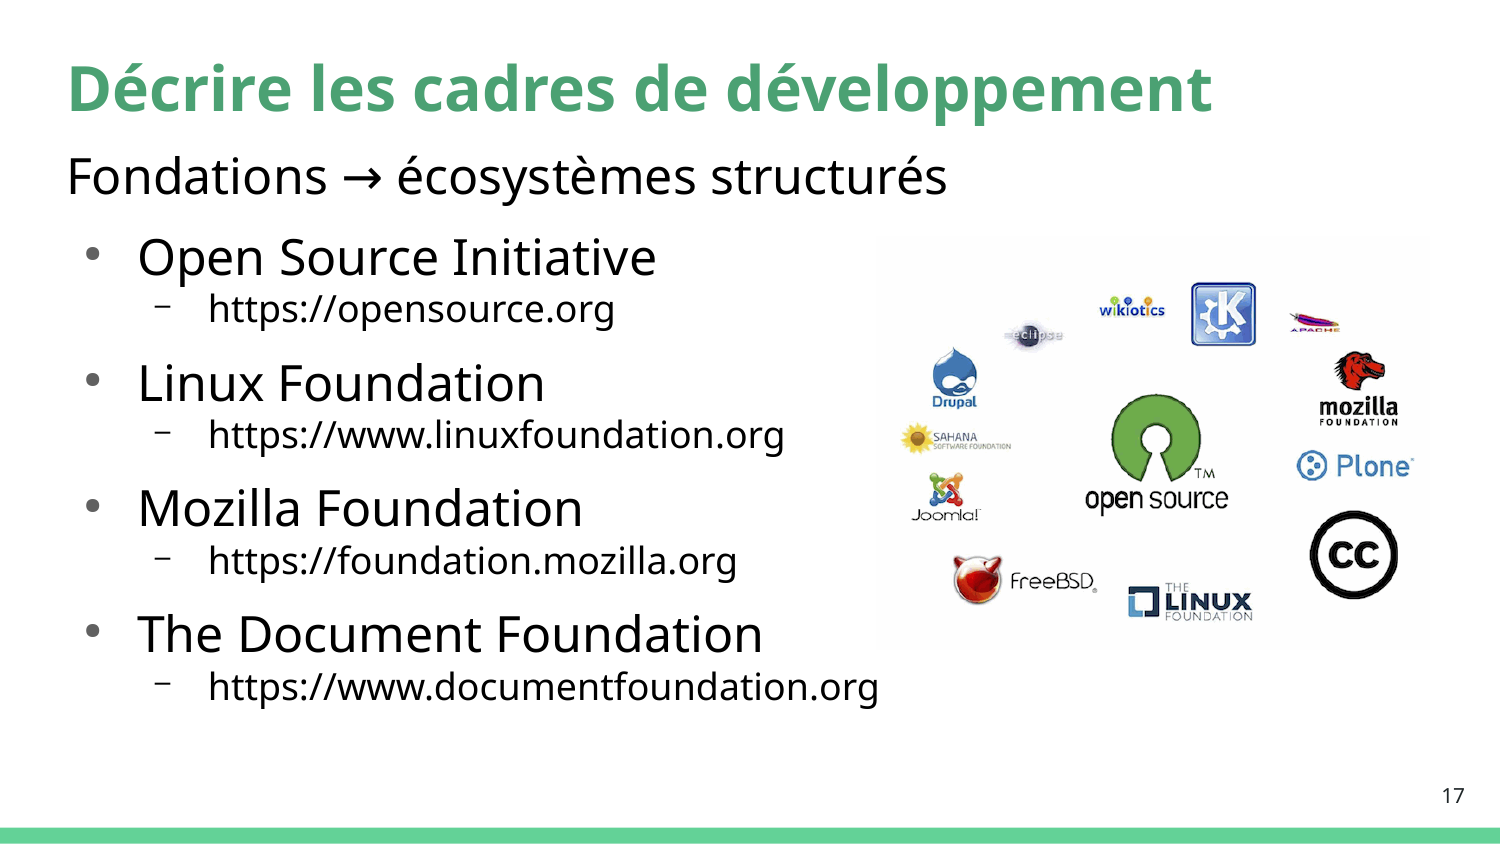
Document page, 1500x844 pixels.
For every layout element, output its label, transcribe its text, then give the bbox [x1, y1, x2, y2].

list Fondations → écosystèmes structurés Open Source Initiative https://opensource.org Linux Foundation https://www.linuxfoundation.org Mozilla Foundation https://foundation.mozilla.org The Document Foundation https://www.documentfoundation.org [51, 120, 1241, 827]
picture [1241, 236, 1430, 650]
title Décrire les cadres de développement [51, 23, 1449, 117]
text_box <numéro> [1389, 764, 1480, 830]
